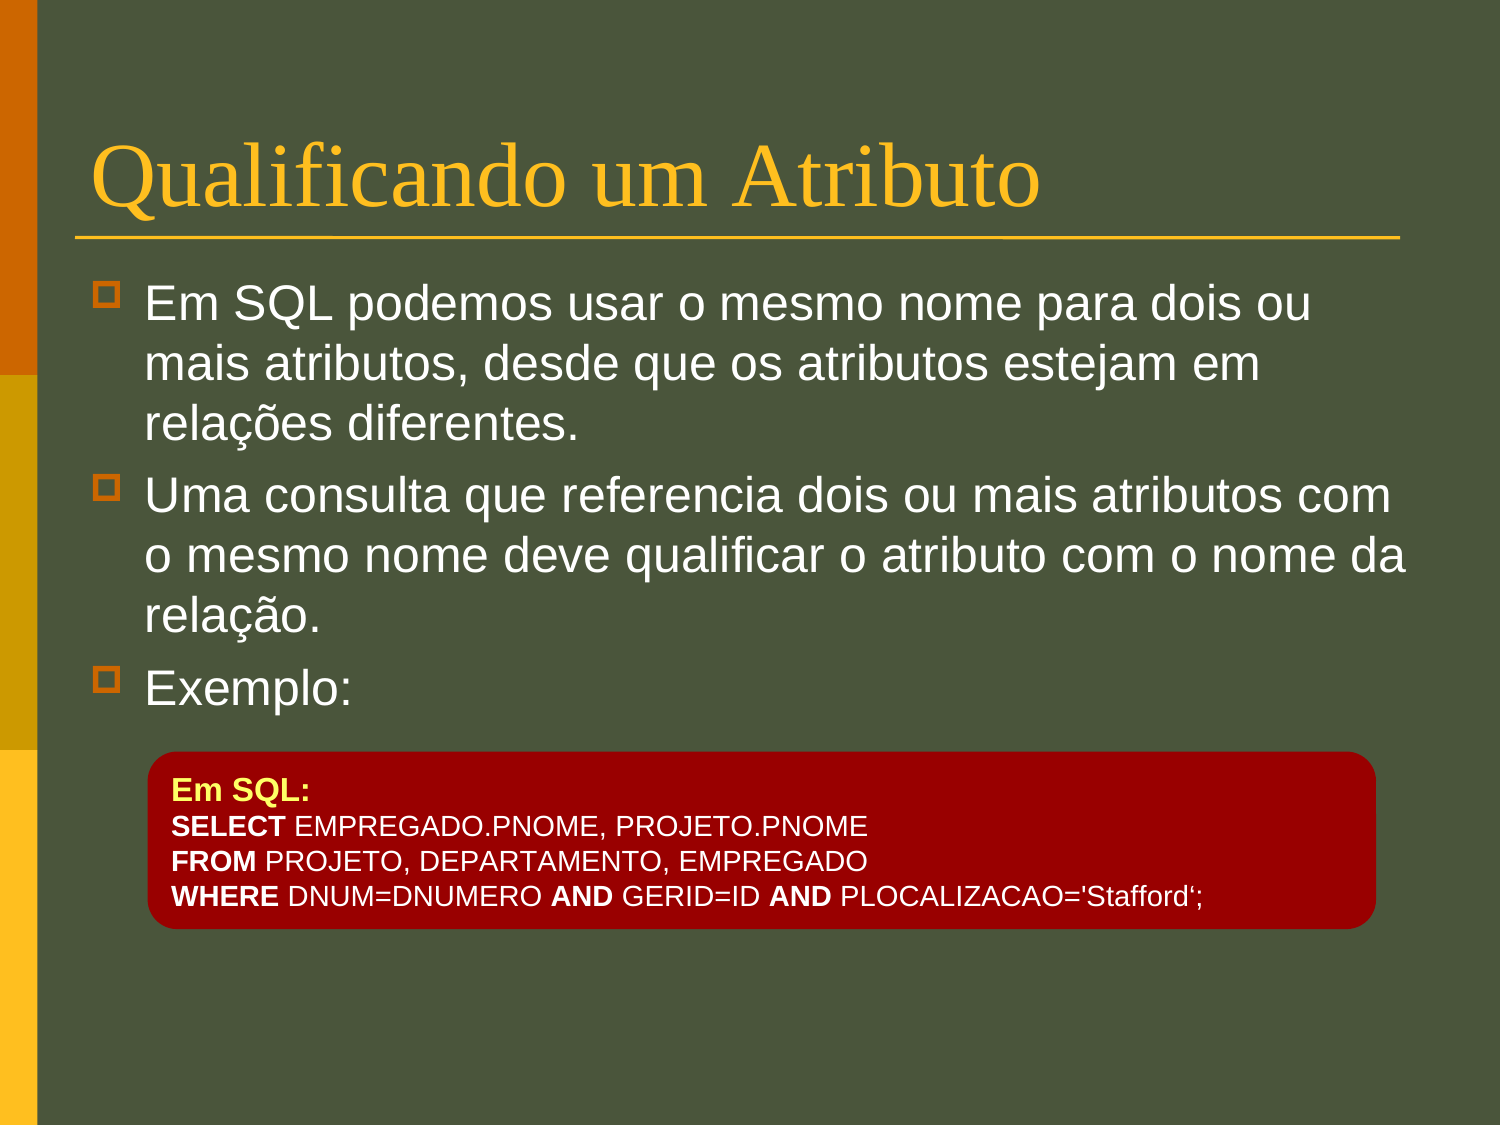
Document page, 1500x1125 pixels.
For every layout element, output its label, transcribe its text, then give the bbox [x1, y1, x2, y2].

title Qualificando um Atributo [75, 45, 1426, 233]
list Em SQL podemos usar o mesmo nome para dois ou mais atributos, desde que os atributos estejam em relações diferentes. Uma consulta que referencia dois ou mais atributos com o mesmo nome deve qualificar o atributo com o nome da relação. Exemplo: [75, 262, 1426, 1006]
text_box Em SQL: SELECT EMPREGADO.PNOME, PROJETO.PNOME FROM PROJETO, DEPARTAMENTO, EMPREGADO WHERE DNUM=DNUMERO AND GERID=ID AND PLOCALIZACAO='Stafford‘; [147, 751, 1377, 930]
